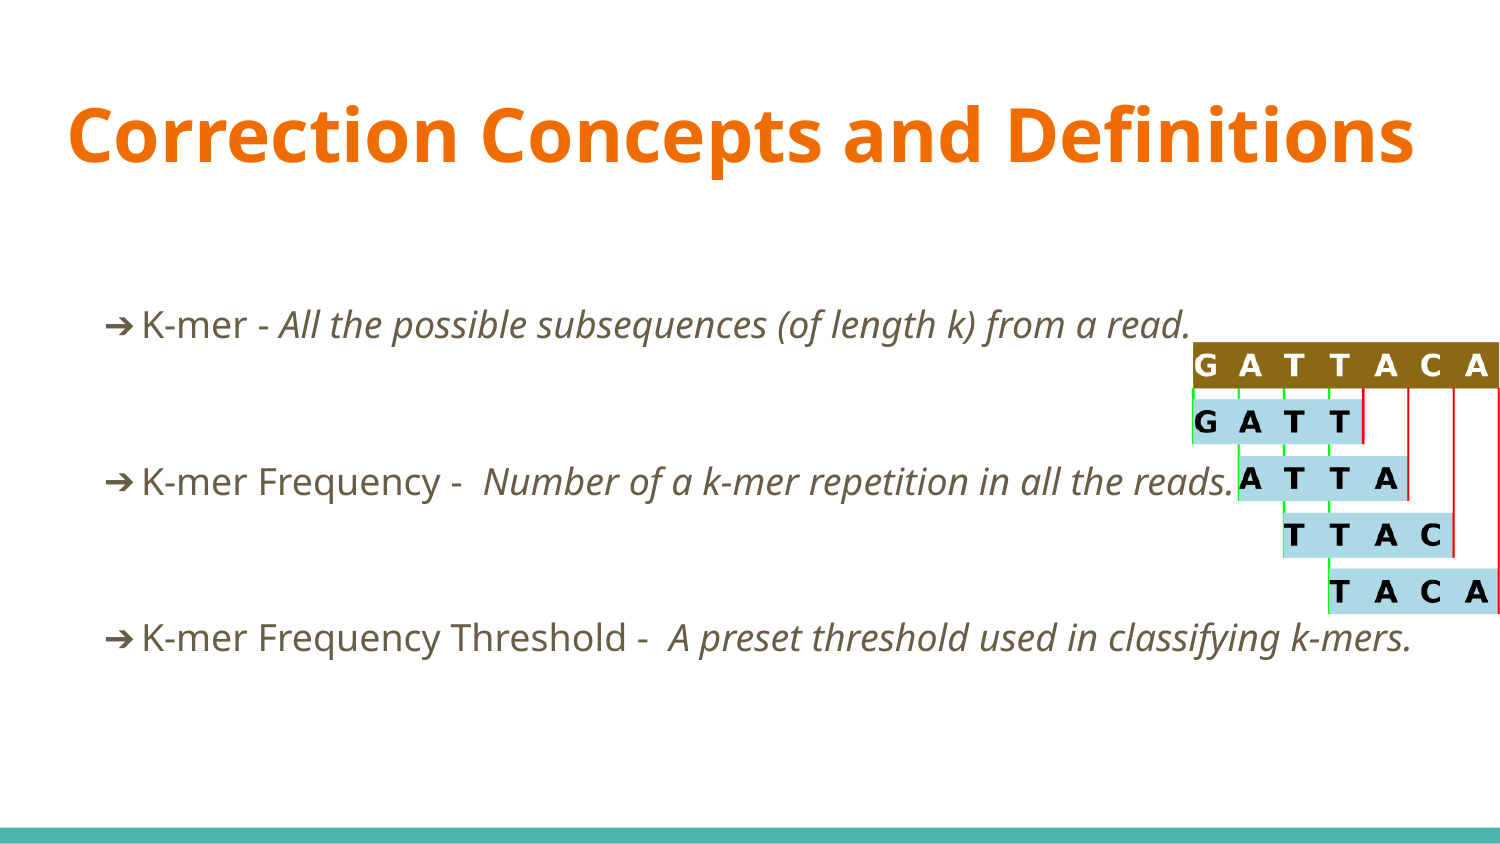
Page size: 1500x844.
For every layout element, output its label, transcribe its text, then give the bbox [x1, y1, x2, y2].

picture [1192, 342, 1500, 615]
title Correction Concepts and Definitions [51, 72, 1449, 189]
list K-mer - All the possible subsequences (of length k) from a read. K-mer Frequency - Number of a k-mer repetition in all the reads. K-mer Frequency Threshold - A preset threshold used in classifying k-mers. [51, 207, 1449, 750]
